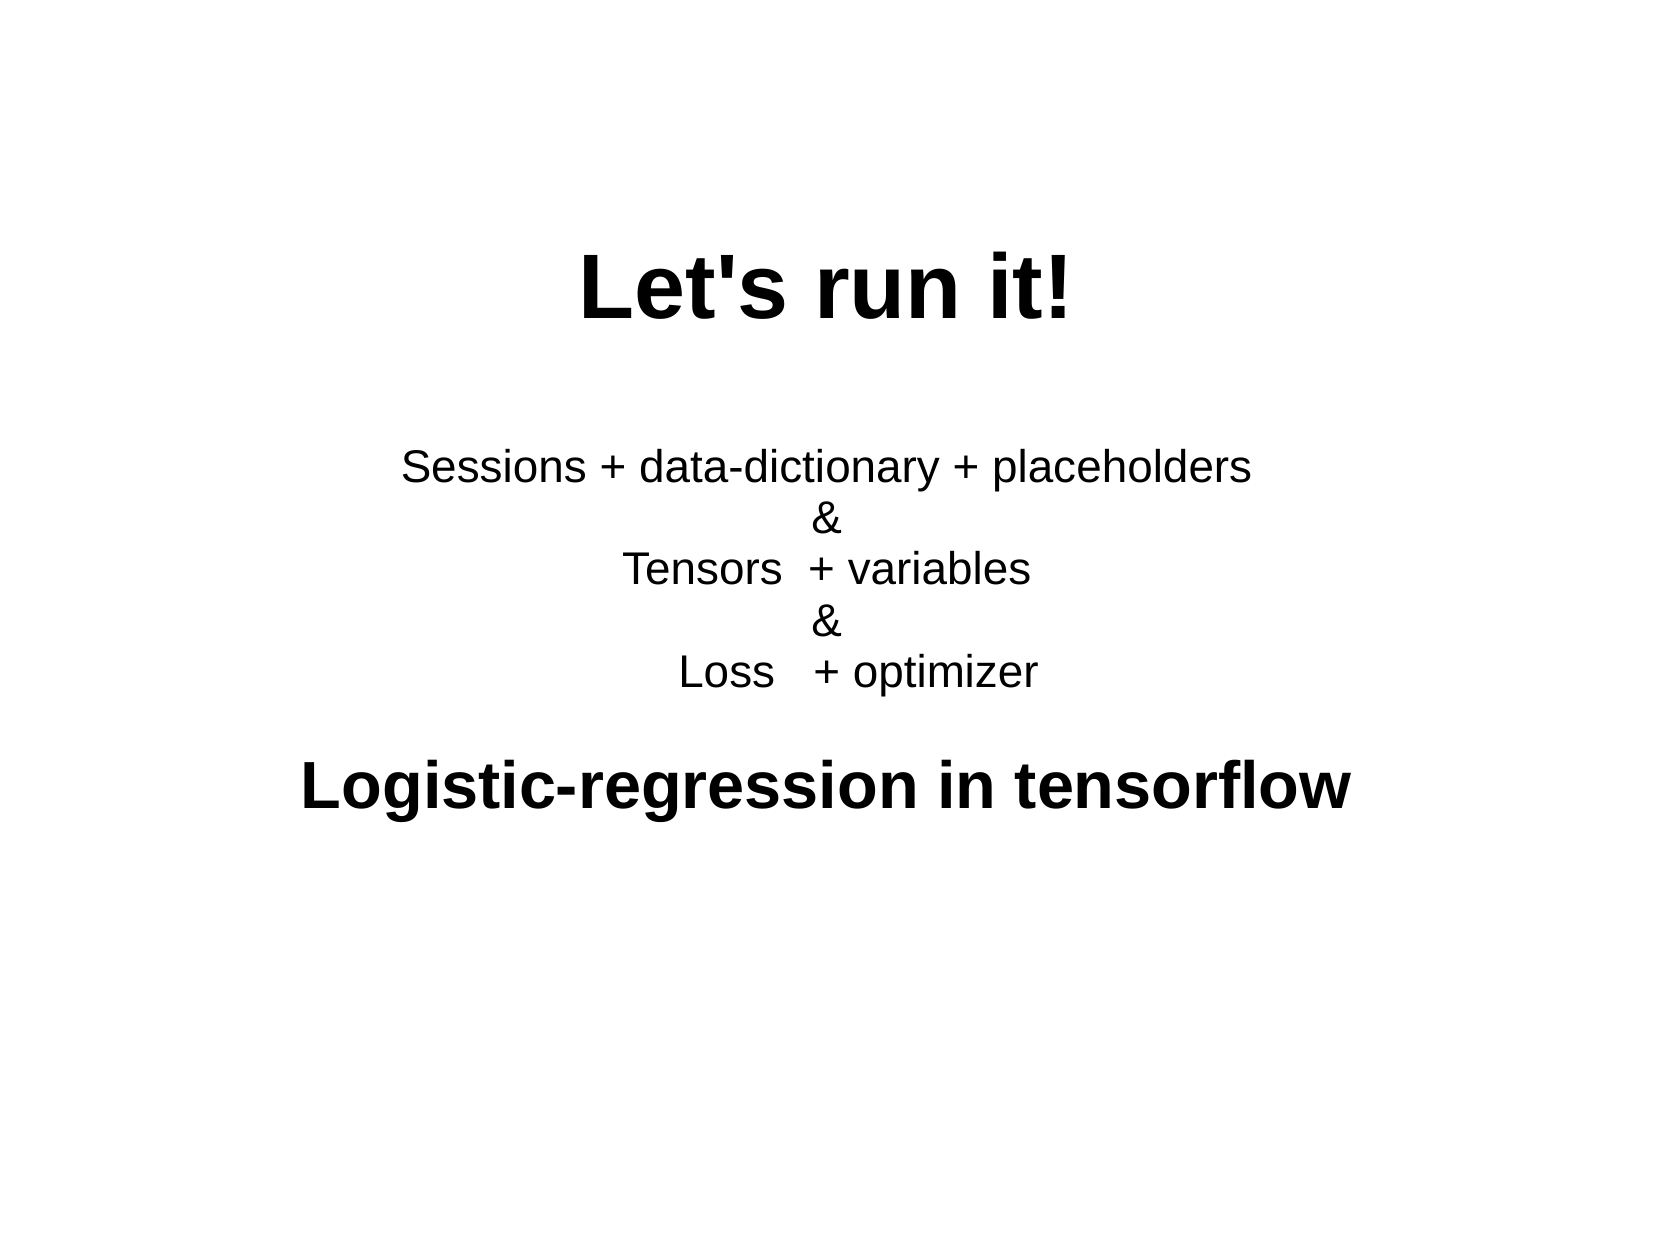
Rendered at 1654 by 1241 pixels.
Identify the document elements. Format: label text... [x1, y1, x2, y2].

subtitle Let's run it! Sessions + data-dictionary + placeholders & Tensors + variables & Loss + optimizer Logistic-regression in tensorflow [82, 49, 1571, 1010]
